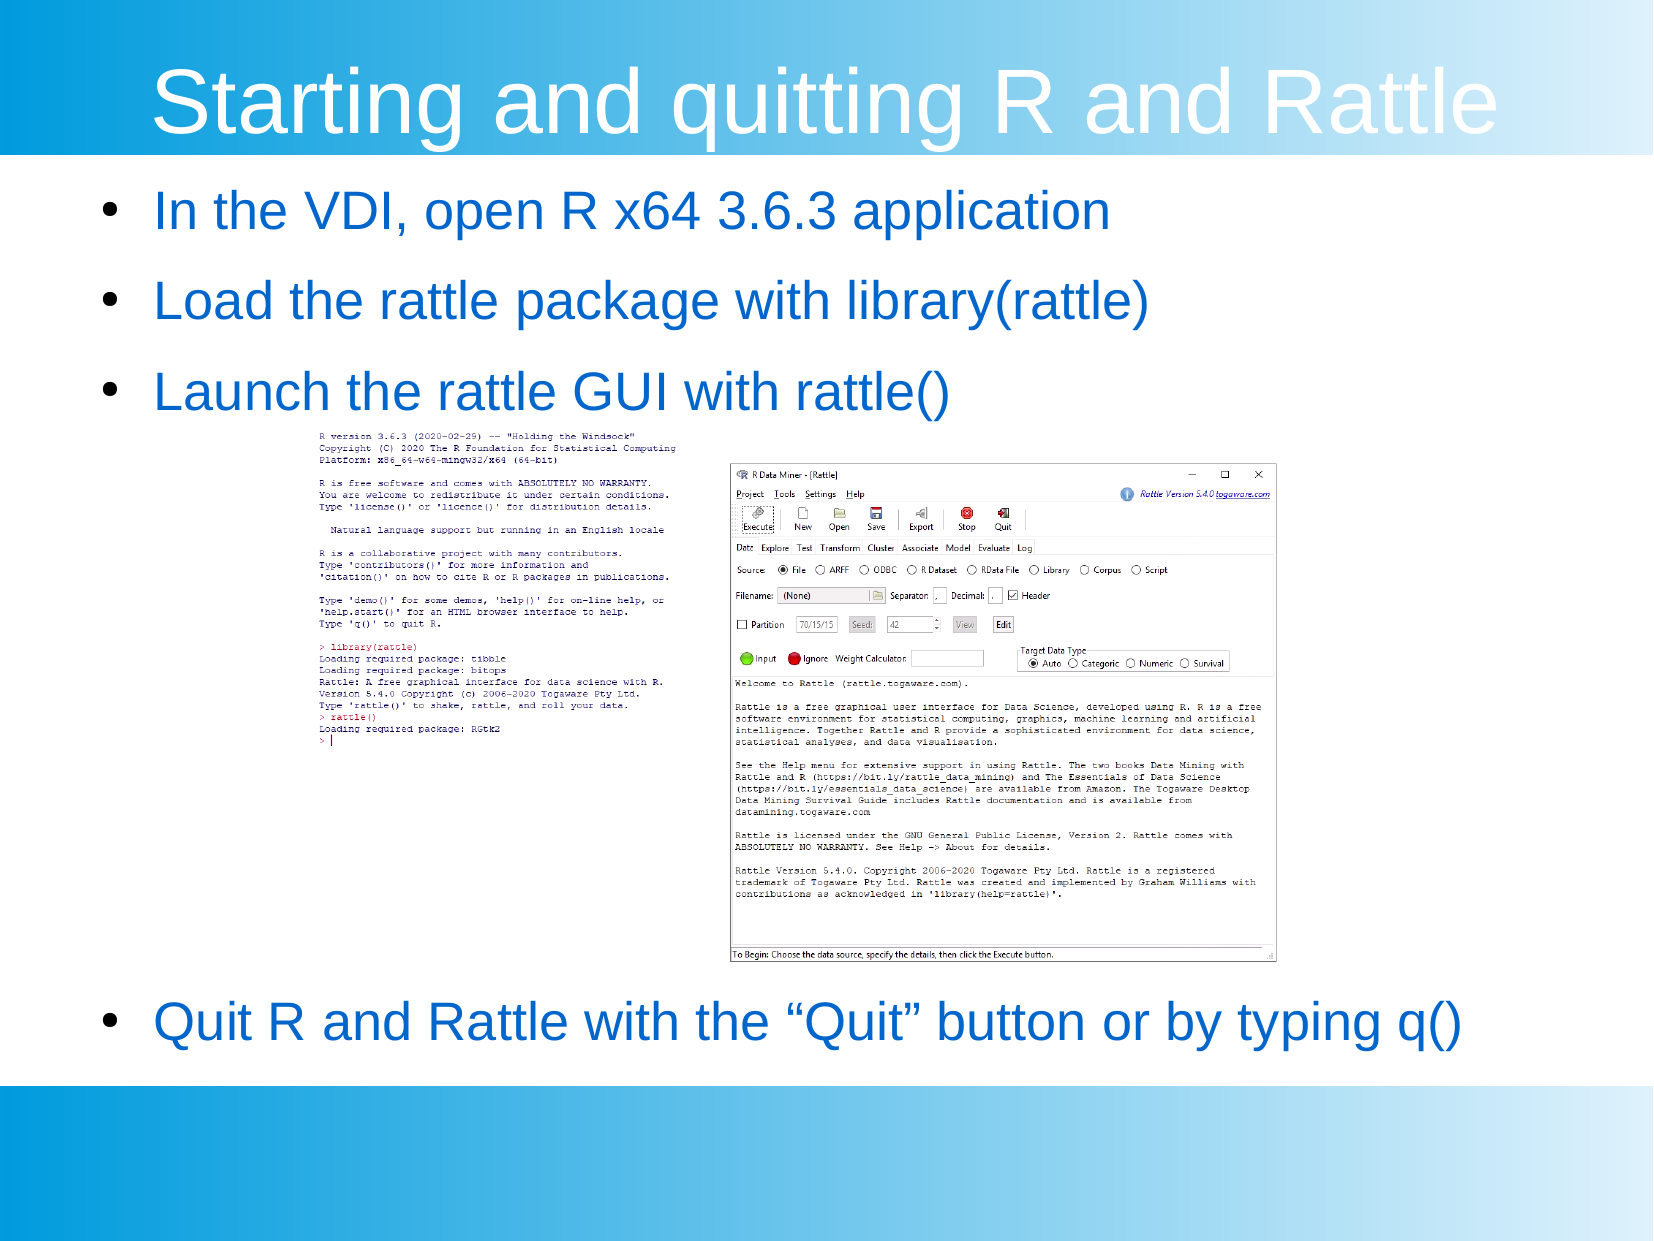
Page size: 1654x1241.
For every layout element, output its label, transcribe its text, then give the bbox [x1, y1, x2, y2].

picture [315, 428, 1306, 991]
title Starting and quitting R and Rattle [82, 49, 1571, 155]
list In the VDI, open R x64 3.6.3 application Load the rattle package with library(rattle) Launch the rattle GUI with rattle() Quit R and Rattle with the “Quit” button or by typing q() [82, 180, 1571, 901]
